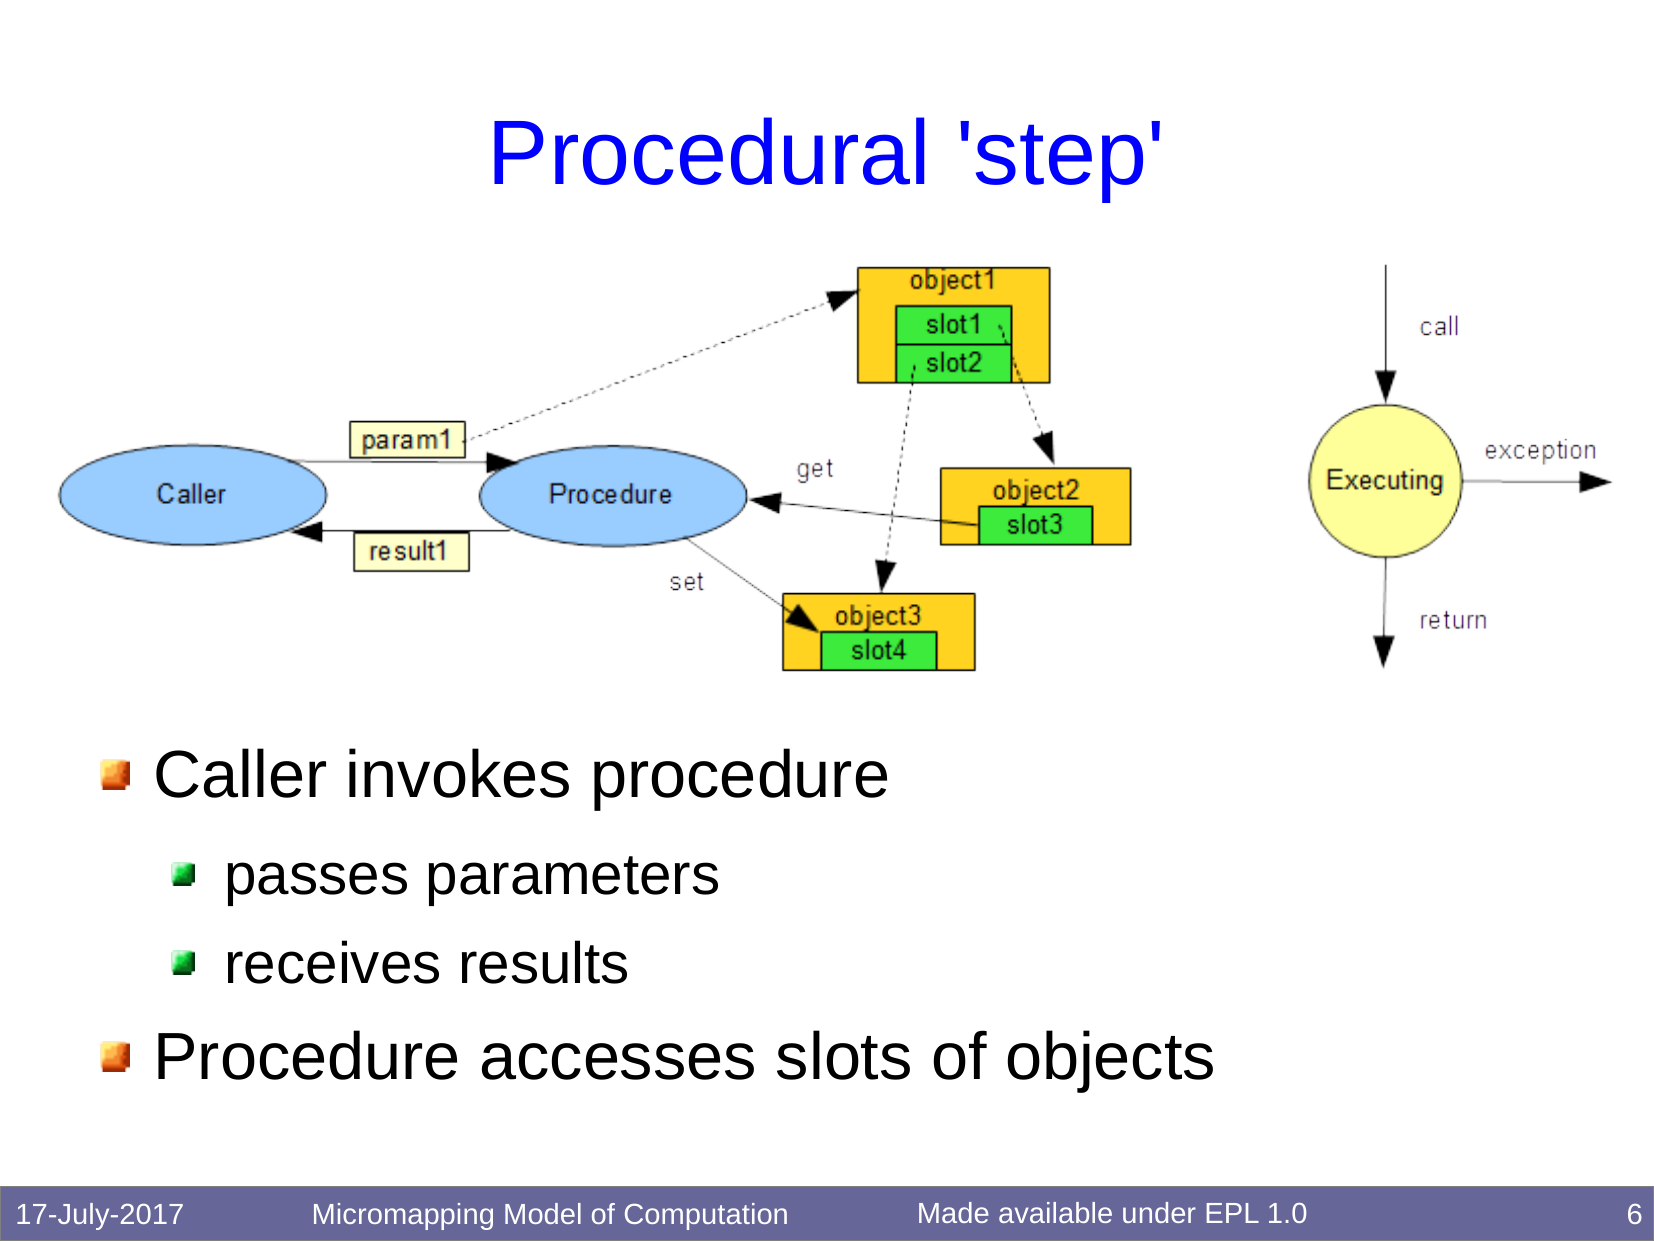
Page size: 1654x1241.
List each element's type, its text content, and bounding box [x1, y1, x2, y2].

picture [54, 257, 1622, 678]
list Caller invokes procedure passes parameters receives results Procedure accesses slots of objects [82, 737, 1571, 1241]
title Procedural 'step' [82, 49, 1571, 257]
